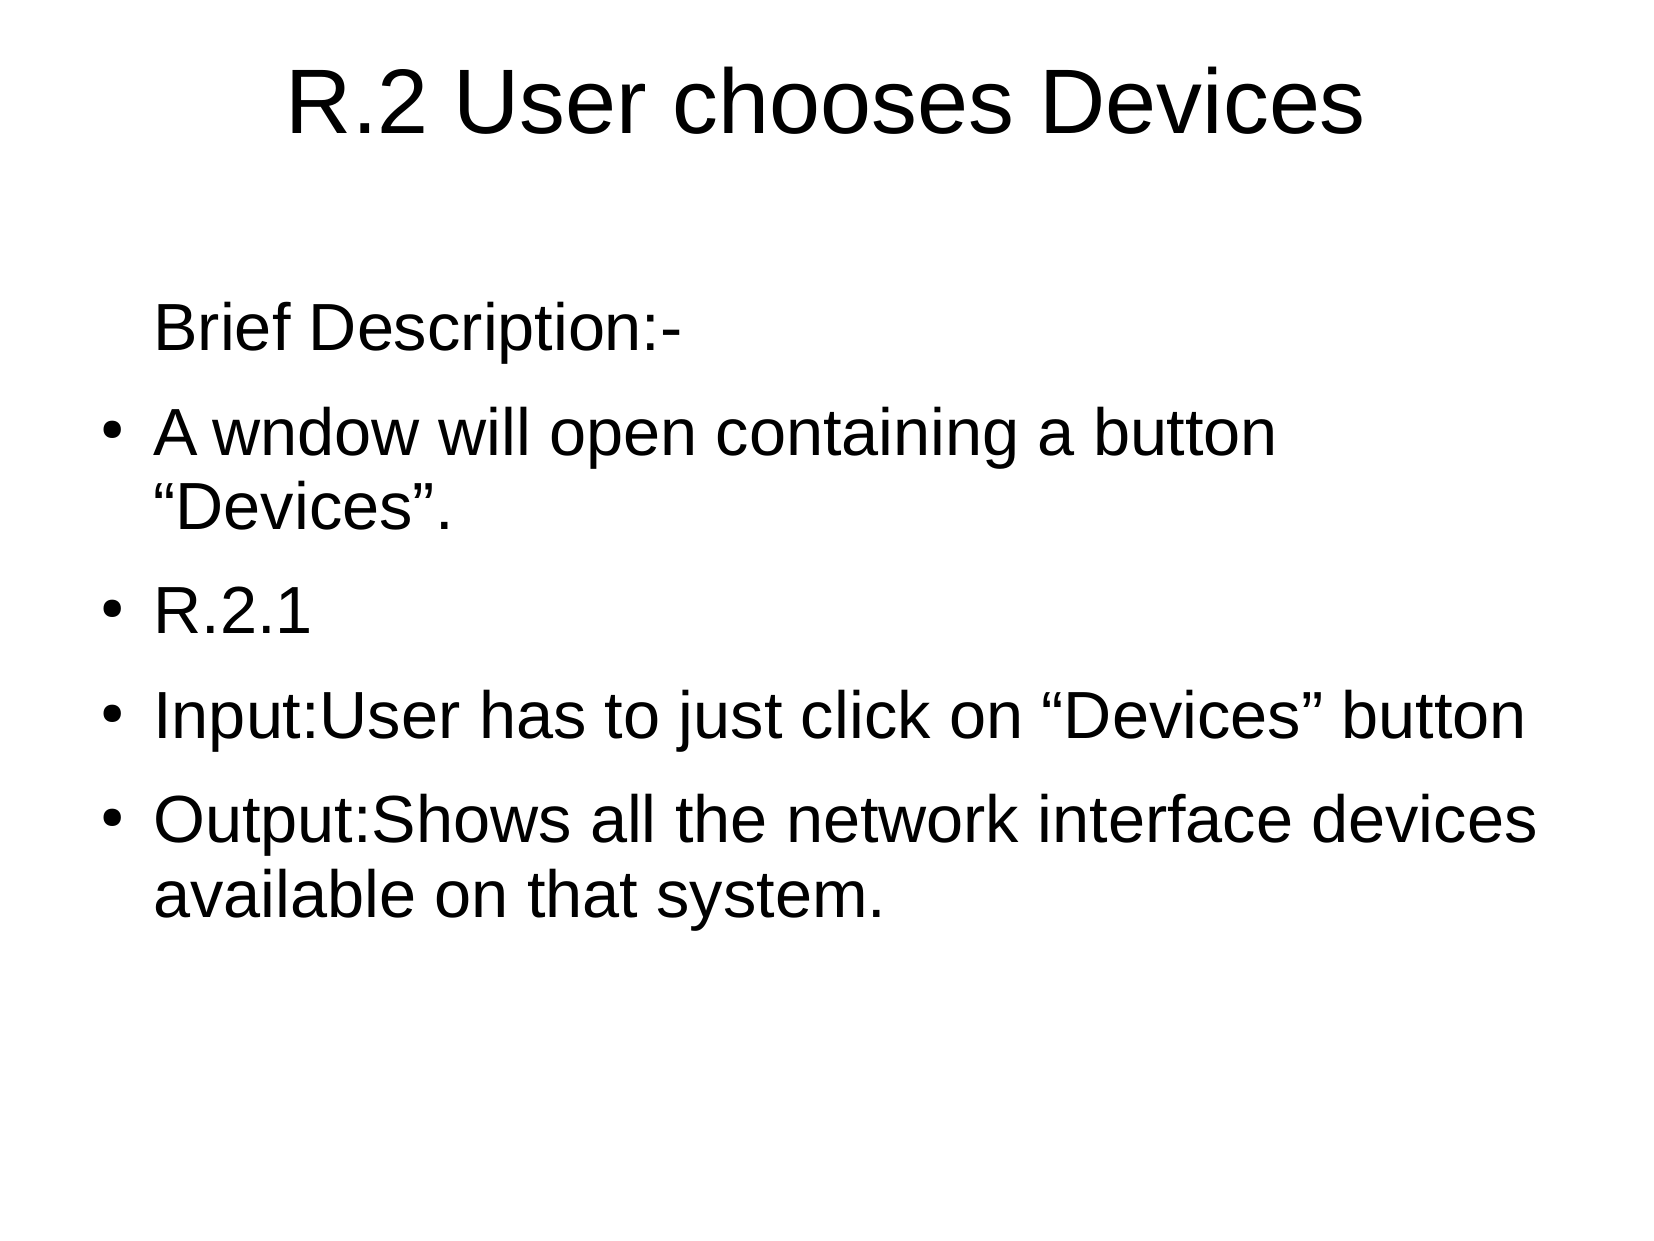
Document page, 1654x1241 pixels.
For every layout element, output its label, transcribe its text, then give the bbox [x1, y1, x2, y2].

list Brief Description:- A wndow will open containing a button “Devices”. R.2.1 Input:User has to just click on “Devices” button Output:Shows all the network interface devices available on that system. [82, 290, 1571, 1109]
title R.2 User chooses Devices [82, 50, 1571, 256]
